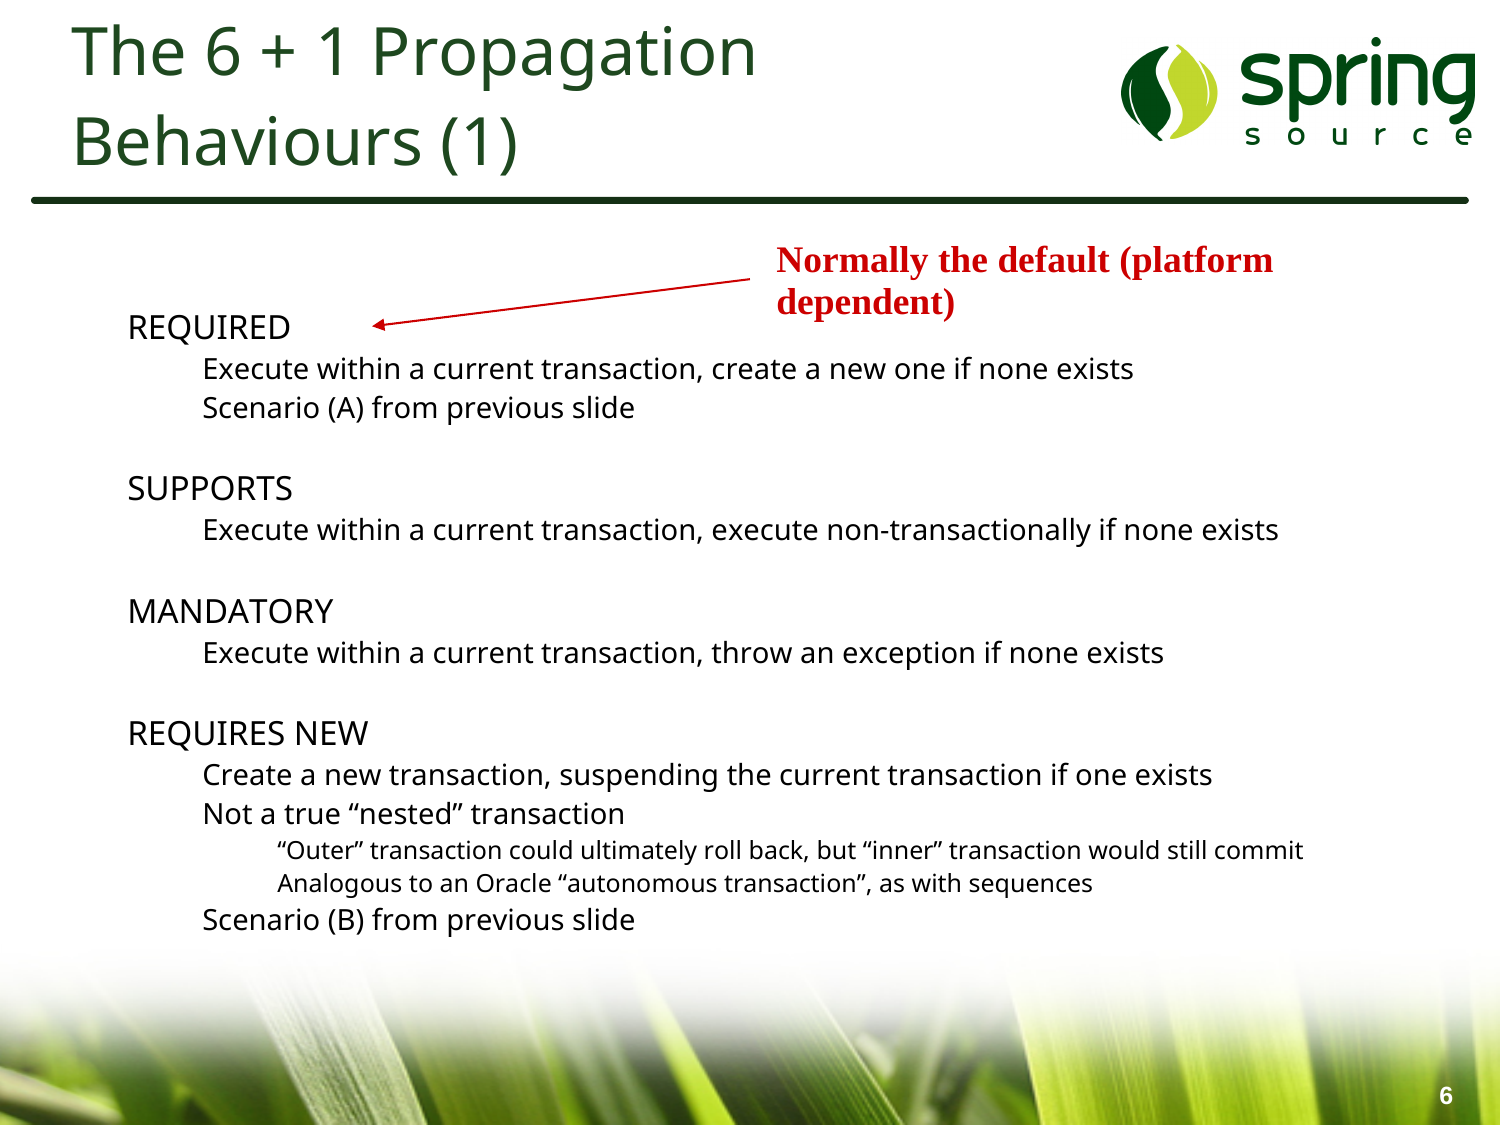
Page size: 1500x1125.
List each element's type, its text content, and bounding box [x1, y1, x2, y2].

title The 6 + 1 Propagation Behaviours (1) [56, 5, 1089, 184]
picture [1121, 37, 1475, 145]
text_box Normally the default (platform dependent) [761, 231, 1437, 331]
list REQUIRED Execute within a current transaction, create a new one if none exists Scenario (A) from previous slide SUPPORTS Execute within a current transaction, execute non-transactionally if none exists MANDATORY Execute within a current transaction, throw an exception if none exists REQUIRES NEW Create a new transaction, suspending the current transaction if one exists Not a true “nested” transaction “Outer” transaction could ultimately roll back, but “inner” transaction would still commit Analogous to an Oracle “autonomous transaction”, as with sequences Scenario (B) from previous slide [112, 302, 1388, 978]
picture [0, 944, 1500, 1125]
